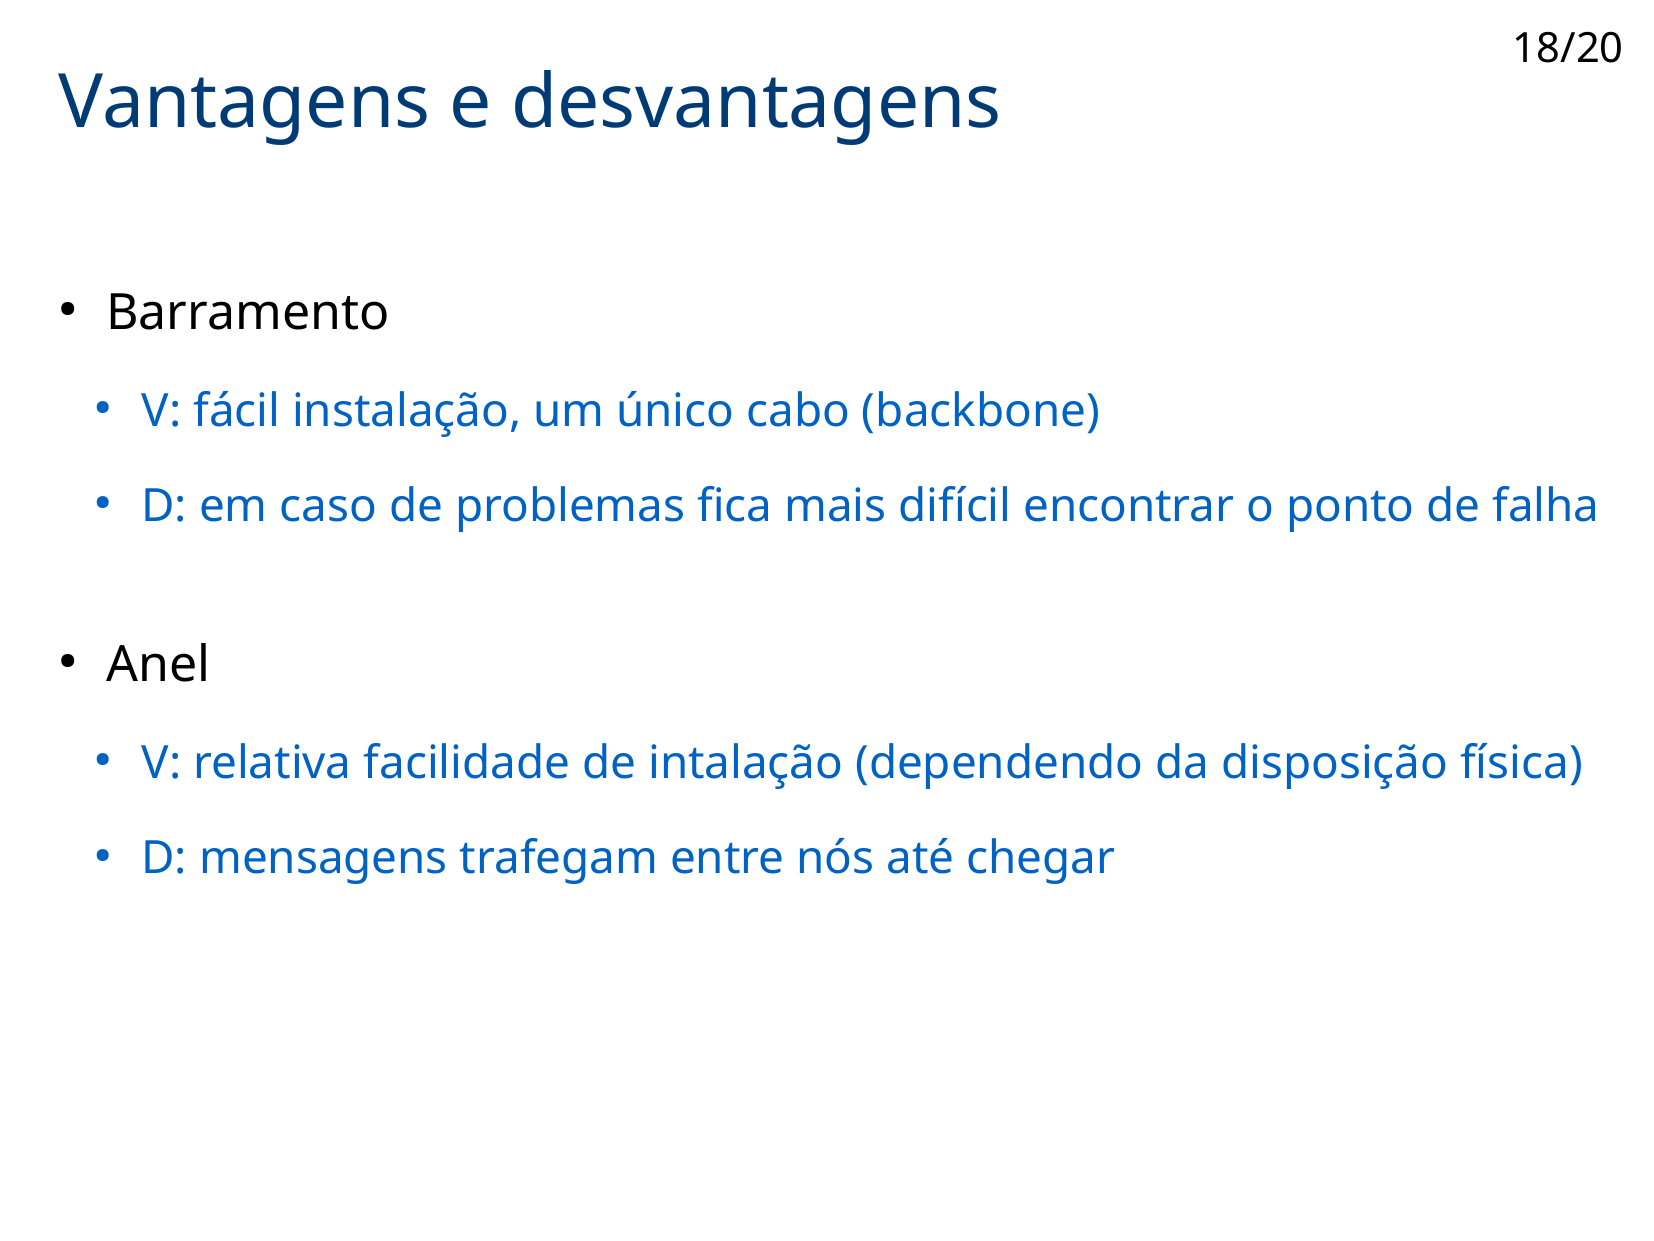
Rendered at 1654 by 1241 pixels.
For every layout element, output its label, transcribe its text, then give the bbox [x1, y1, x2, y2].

list Barramento V: fácil instalação, um único cabo (backbone) D: em caso de problemas fica mais difícil encontrar o ponto de falha Anel V: relativa facilidade de intalação (dependendo da disposição física) D: mensagens trafegam entre nós até chegar [59, 265, 1625, 1211]
title Vantagens e desvantagens [59, 47, 1625, 166]
